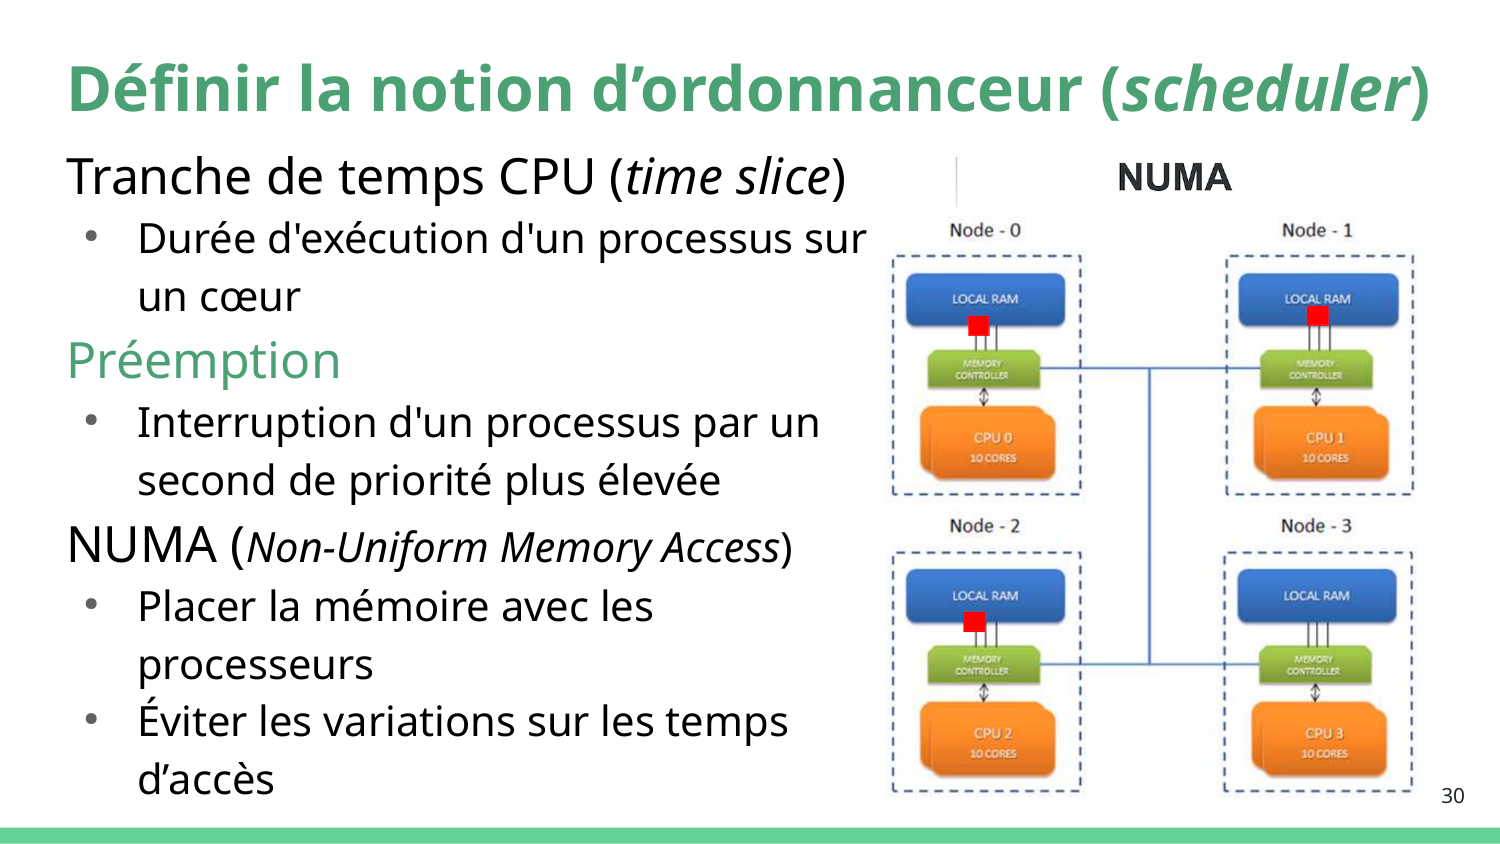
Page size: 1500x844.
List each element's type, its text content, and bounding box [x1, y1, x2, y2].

title Définir la notion d’ordonnanceur (scheduler) [51, 23, 1449, 117]
slide_number <numéro> [1389, 764, 1480, 830]
picture [885, 157, 1419, 798]
list Tranche de temps CPU (time slice) Durée d'exécution d'un processus sur un cœur Préemption Interruption d'un processus par un second de priorité plus élevée NUMA (Non-Uniform Memory Access) Placer la mémoire avec les processeurs Éviter les variations sur les temps d’accès [51, 120, 886, 827]
